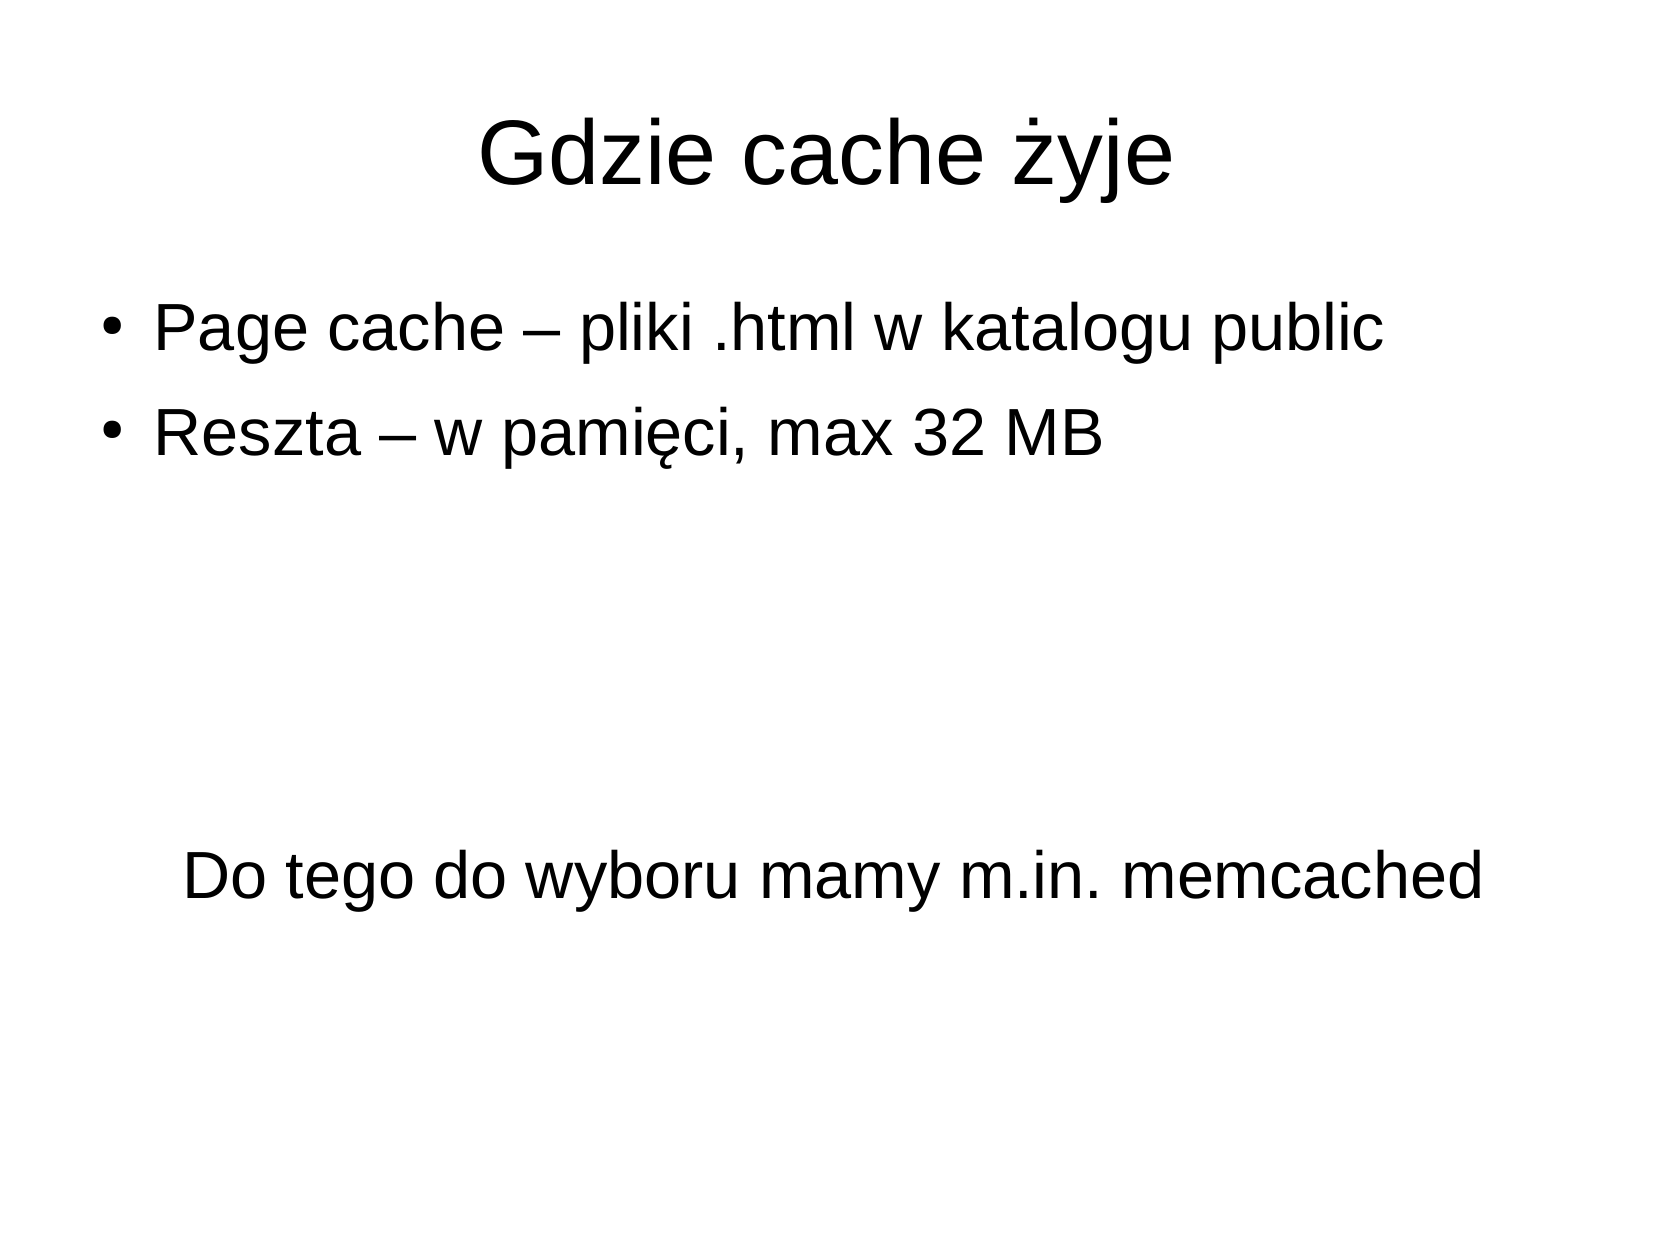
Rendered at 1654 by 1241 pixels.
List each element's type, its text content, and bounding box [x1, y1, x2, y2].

list Page cache – pliki .html w katalogu public Reszta – w pamięci, max 32 MB [82, 290, 1571, 1109]
text_box Do tego do wyboru mamy m.in. memcached [167, 830, 1505, 921]
title Gdzie cache żyje [82, 49, 1571, 257]
